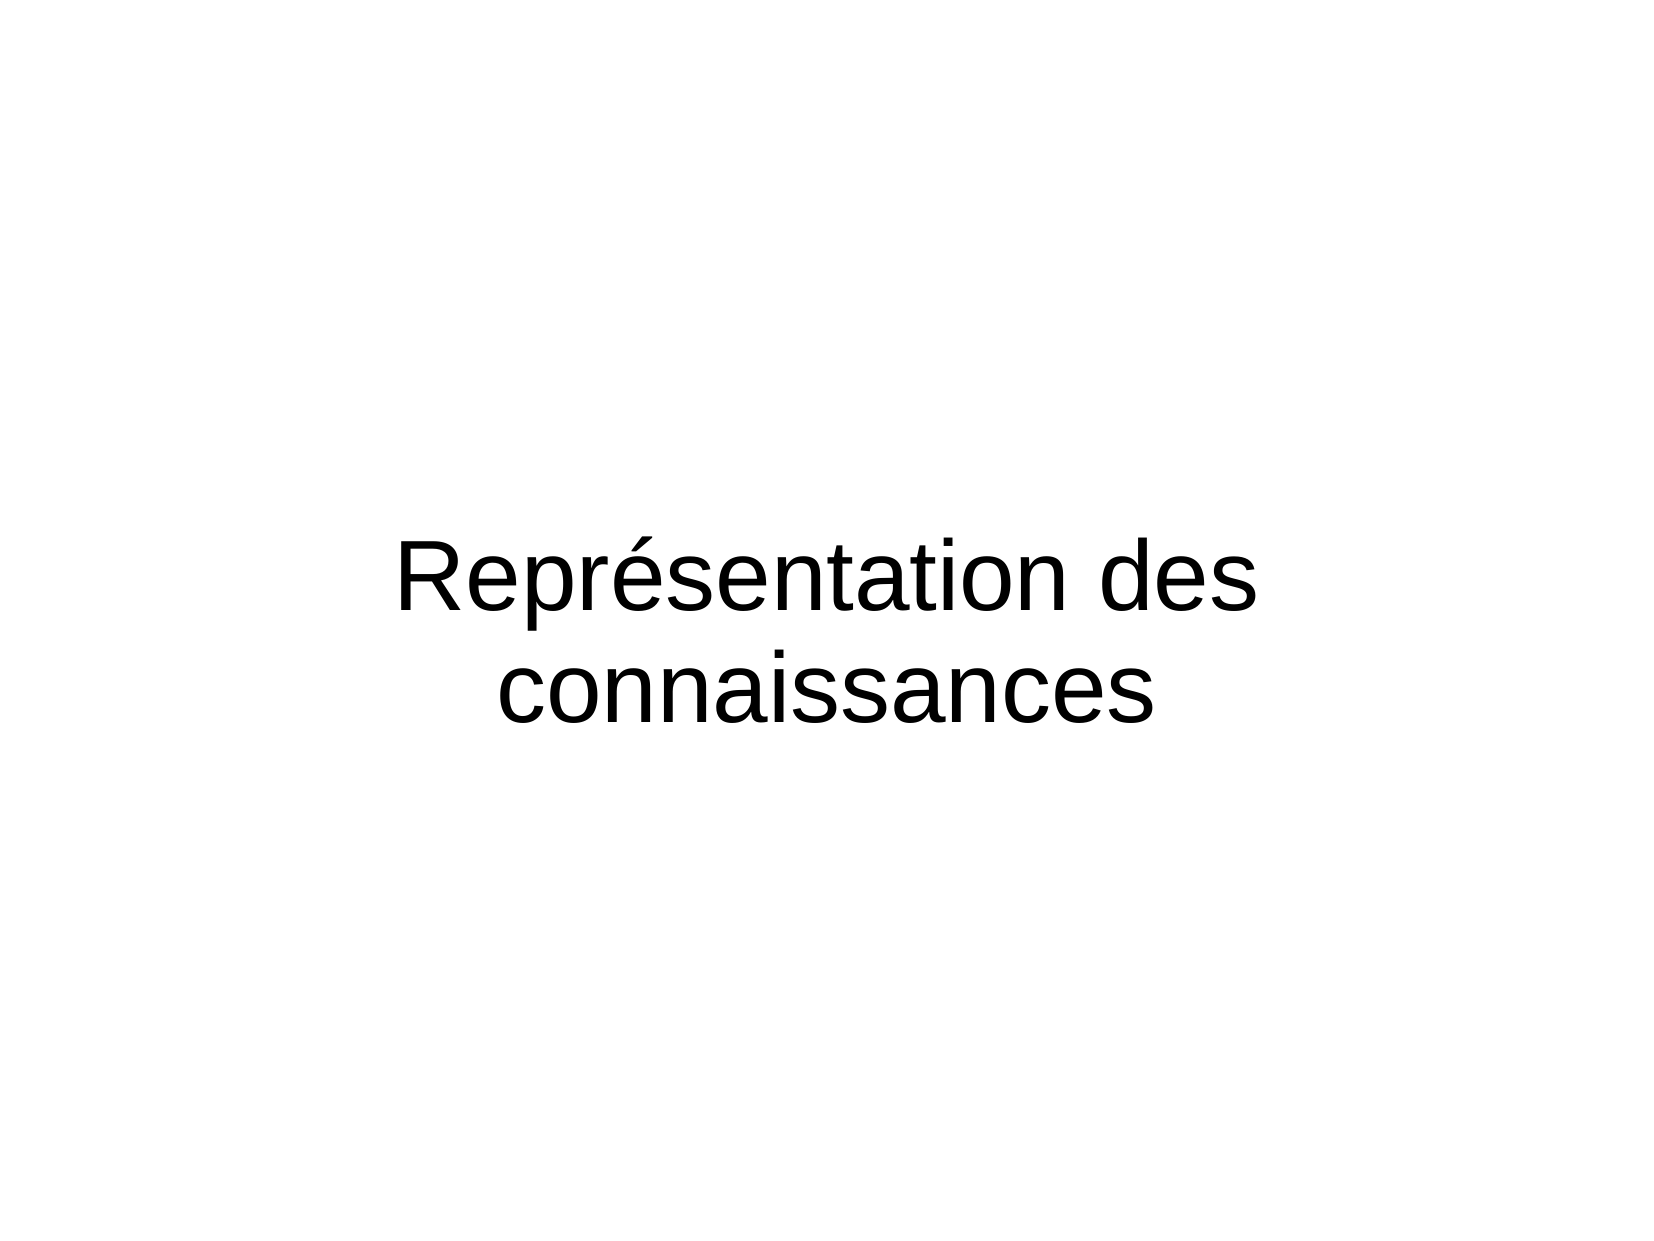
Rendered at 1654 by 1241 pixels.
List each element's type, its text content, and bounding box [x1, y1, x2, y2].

subtitle Représentation des connaissances [82, 82, 1571, 1182]
